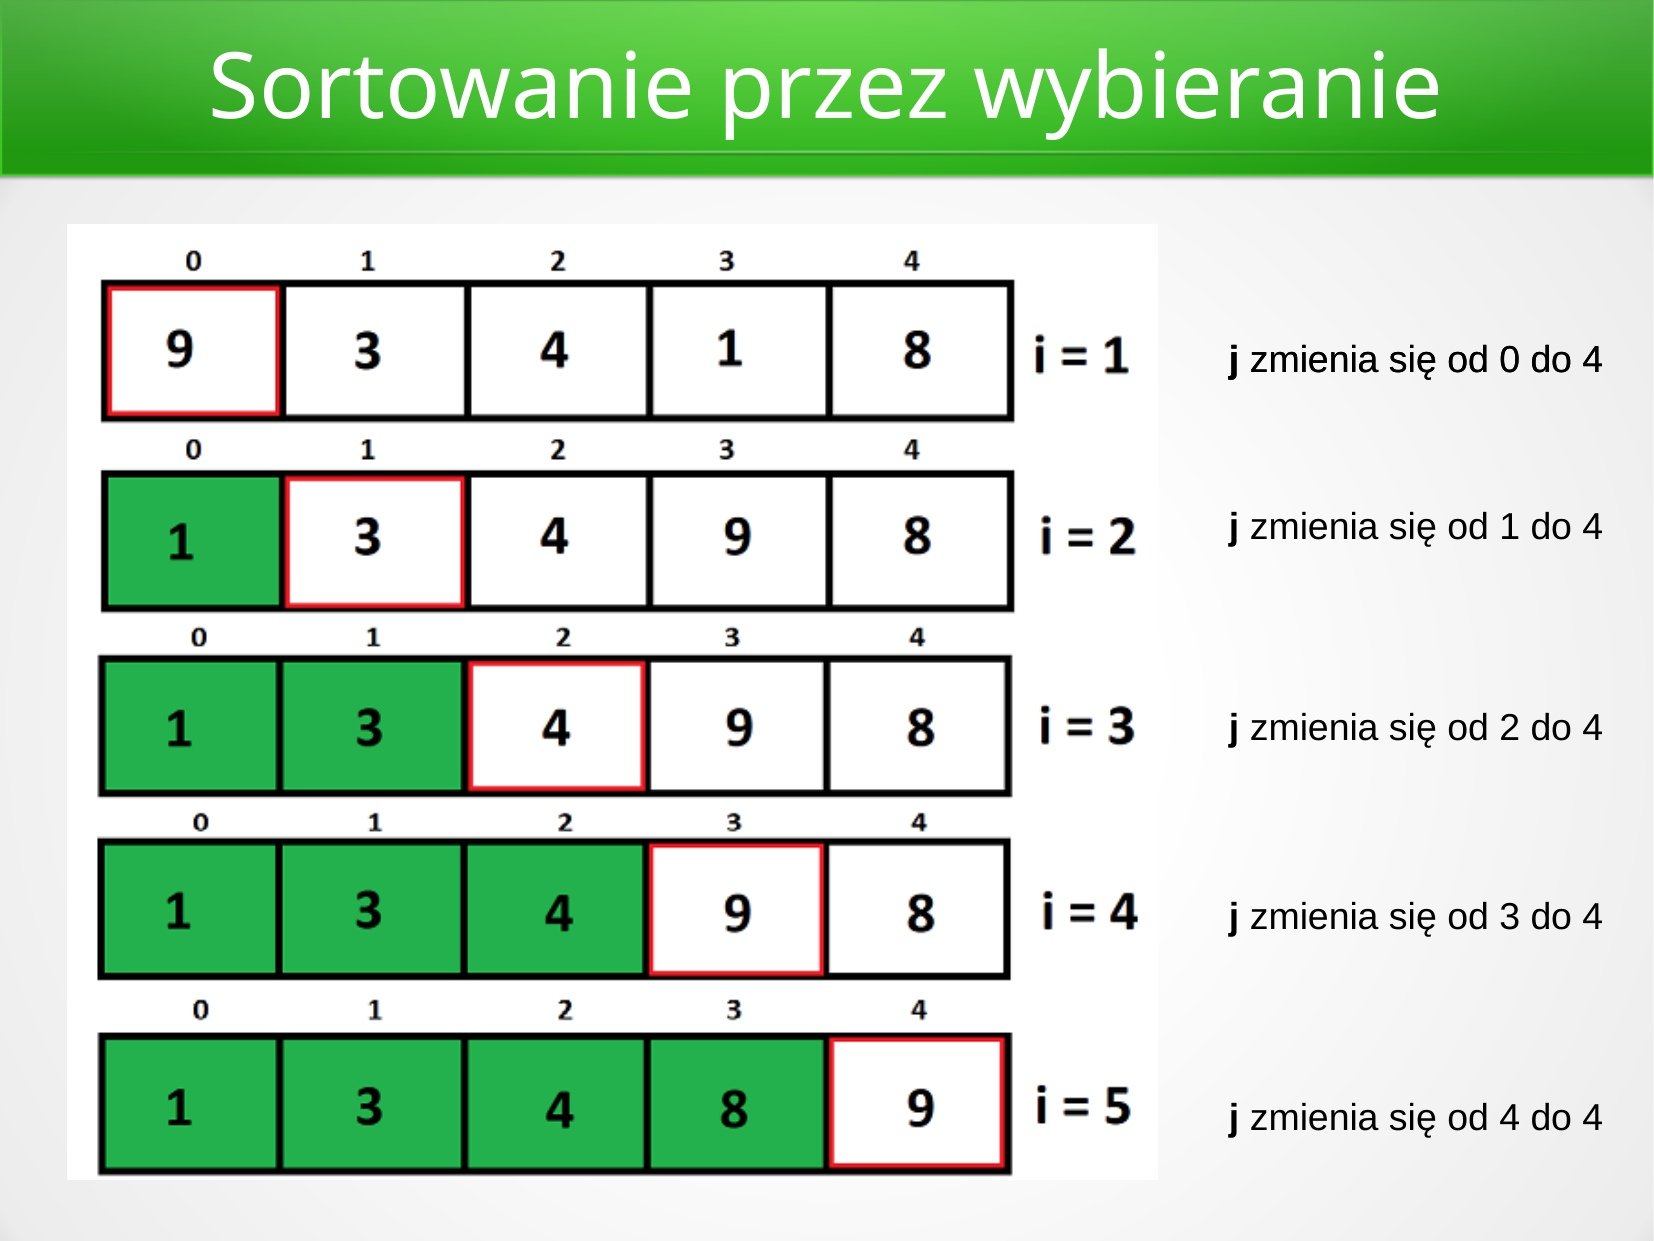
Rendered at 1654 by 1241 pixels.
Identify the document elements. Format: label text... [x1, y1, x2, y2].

title Sortowanie przez wybieranie [82, 11, 1571, 154]
text_box j zmienia się od 3 do 4 [1213, 888, 1619, 945]
text_box j zmienia się od 0 do 4 [1213, 330, 1619, 388]
text_box j zmienia się od 4 do 4 [1213, 1088, 1619, 1146]
picture [0, 0, 1654, 1241]
text_box j zmienia się od 1 do 4 [1213, 498, 1619, 556]
text_box j zmienia się od 2 do 4 [1213, 699, 1619, 756]
